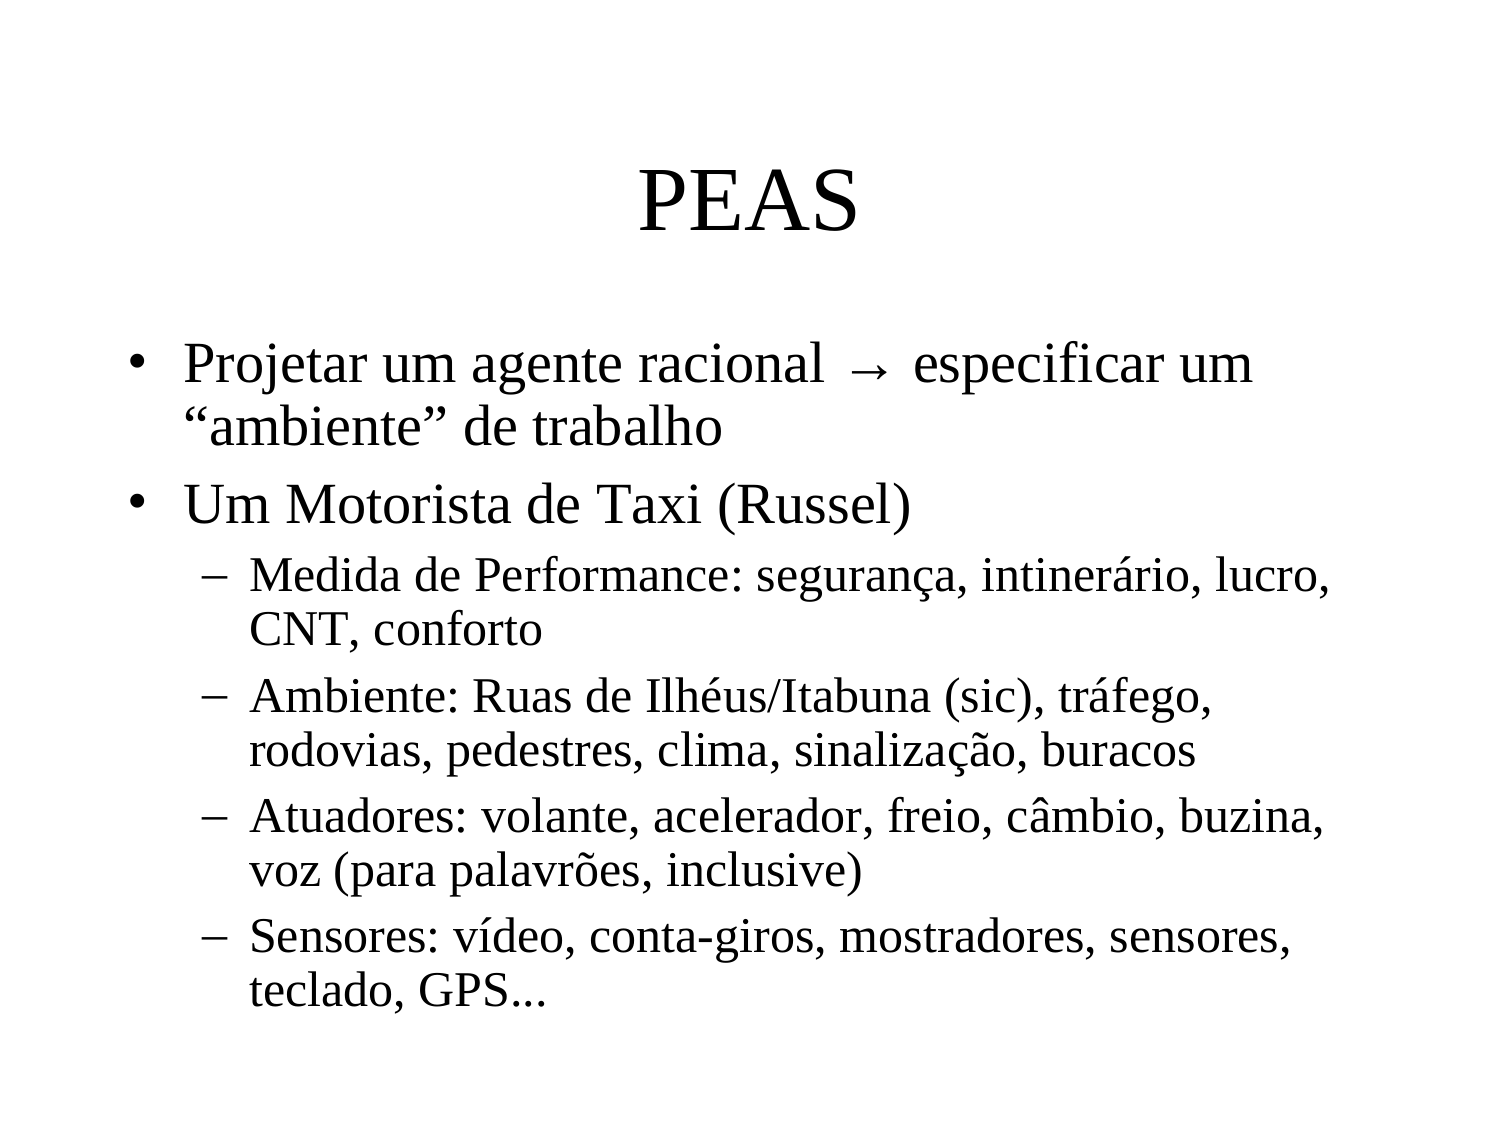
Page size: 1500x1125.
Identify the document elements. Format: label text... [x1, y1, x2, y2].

title PEAS [112, 99, 1388, 288]
list Projetar um agente racional → especificar um “ambiente” de trabalho Um Motorista de Taxi (Russel) Medida de Performance: segurança, intinerário, lucro, CNT, conforto Ambiente: Ruas de Ilhéus/Itabuna (sic), tráfego, rodovias, pedestres, clima, sinalização, buracos Atuadores: volante, acelerador, freio, câmbio, buzina, voz (para palavrões, inclusive) Sensores: vídeo, conta-giros, mostradores, sensores, teclado, GPS... [112, 324, 1388, 1026]
